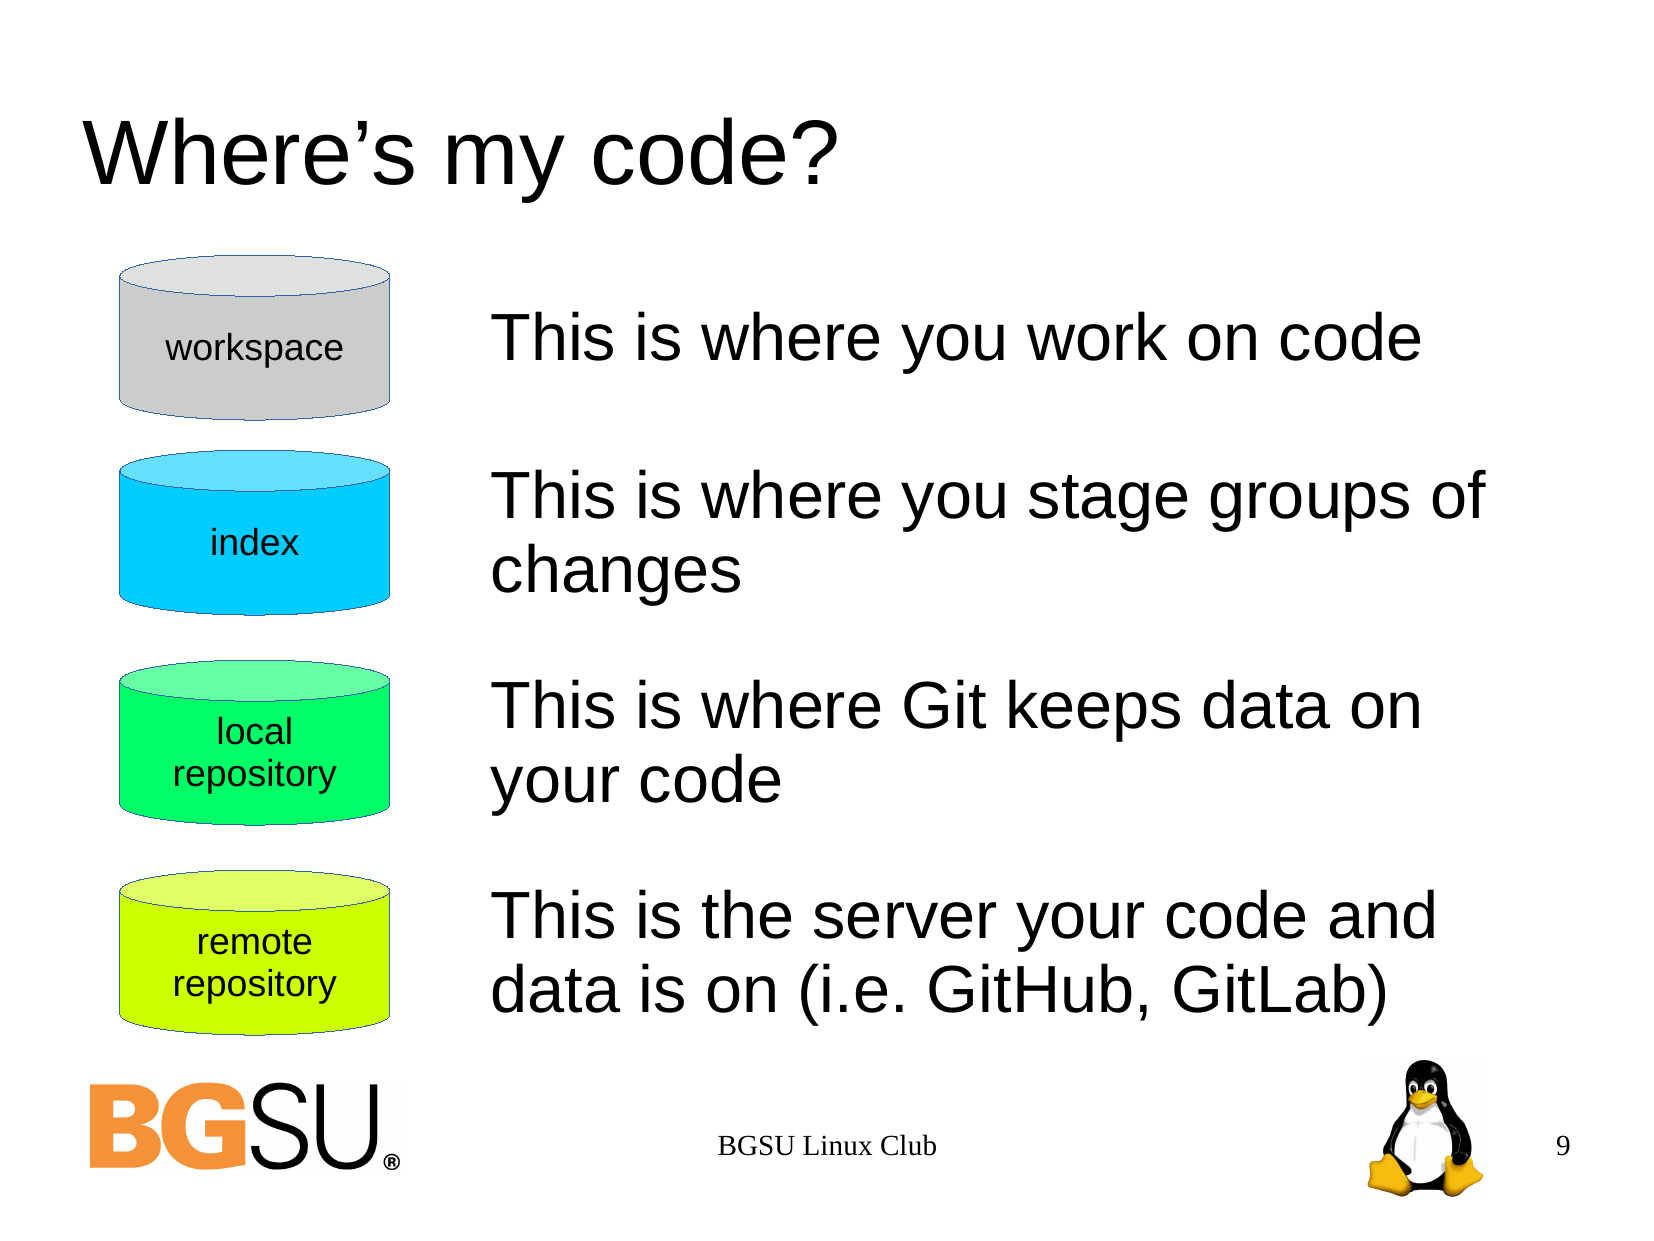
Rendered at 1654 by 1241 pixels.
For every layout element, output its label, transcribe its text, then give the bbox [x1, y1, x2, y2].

text_box index [119, 471, 390, 616]
picture [90, 1082, 409, 1171]
title Where’s my code? [82, 49, 1571, 257]
text_box remote repository [119, 892, 390, 1036]
list This is where you work on code [419, 255, 1571, 421]
text_box workspace [119, 277, 390, 421]
list This is the server your code and data is on (i.e. GitHub, GitLab) [420, 870, 1571, 1036]
text_box local repository [119, 682, 390, 826]
list This is where you stage groups of changes [419, 449, 1571, 615]
list This is where Git keeps data on your code [419, 659, 1571, 825]
picture [1365, 1057, 1486, 1201]
